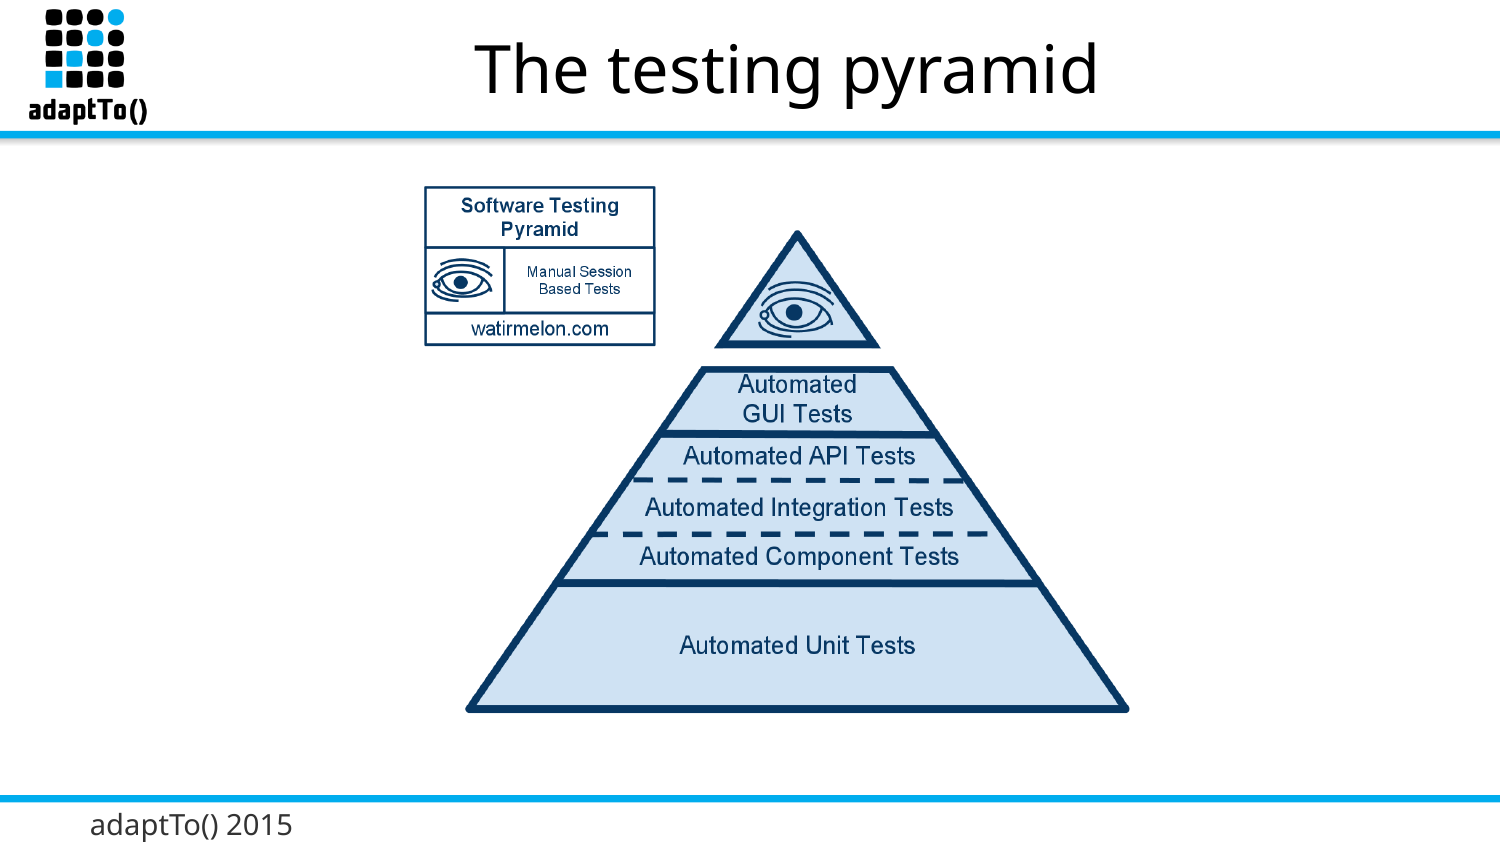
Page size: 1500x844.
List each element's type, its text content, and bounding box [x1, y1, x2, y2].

title The testing pyramid [150, 15, 1425, 121]
picture [420, 183, 1141, 724]
picture [27, 6, 148, 126]
